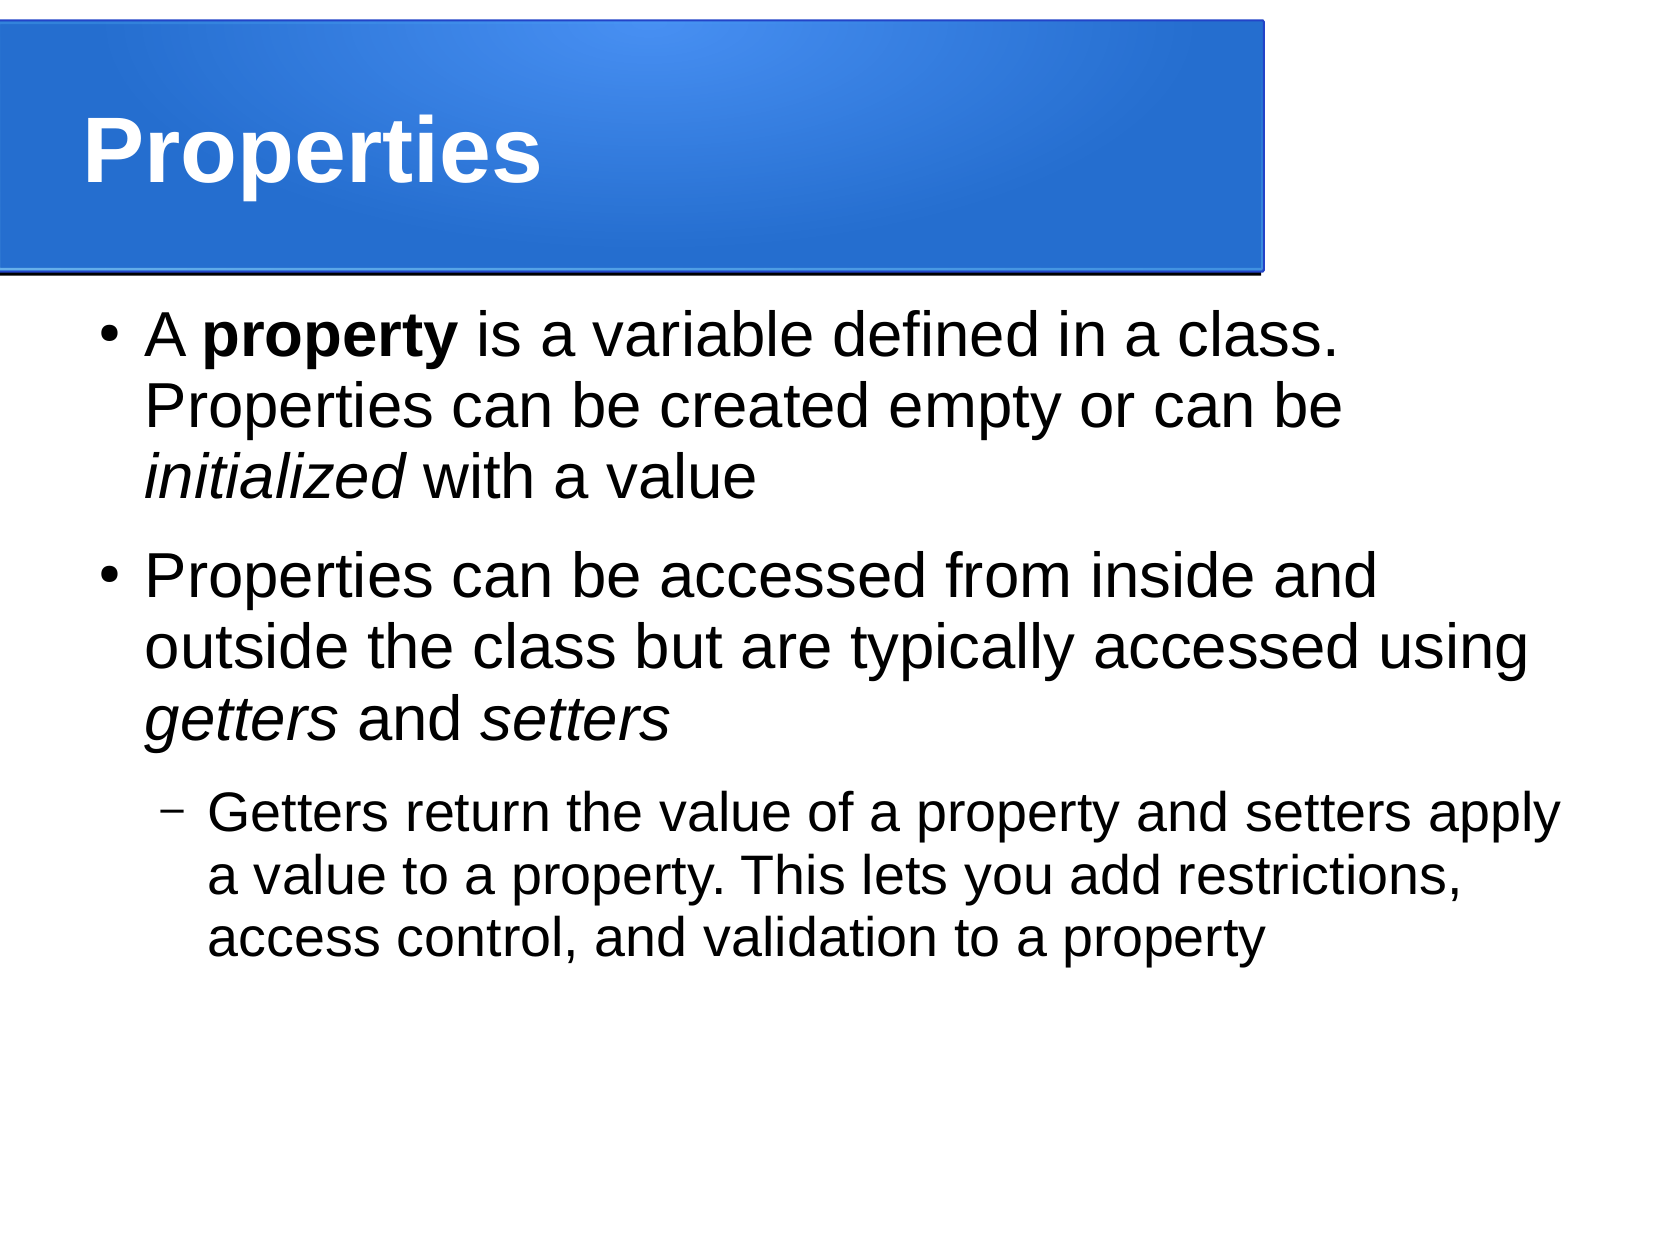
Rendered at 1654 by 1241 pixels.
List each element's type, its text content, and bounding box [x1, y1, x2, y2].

list A property is a variable defined in a class. Properties can be created empty or can be initialized with a value Properties can be accessed from inside and outside the class but are typically accessed using getters and setters Getters return the value of a property and setters apply a value to a property. This lets you add restrictions, access control, and validation to a property [82, 299, 1571, 1019]
title Properties [82, 47, 1235, 252]
